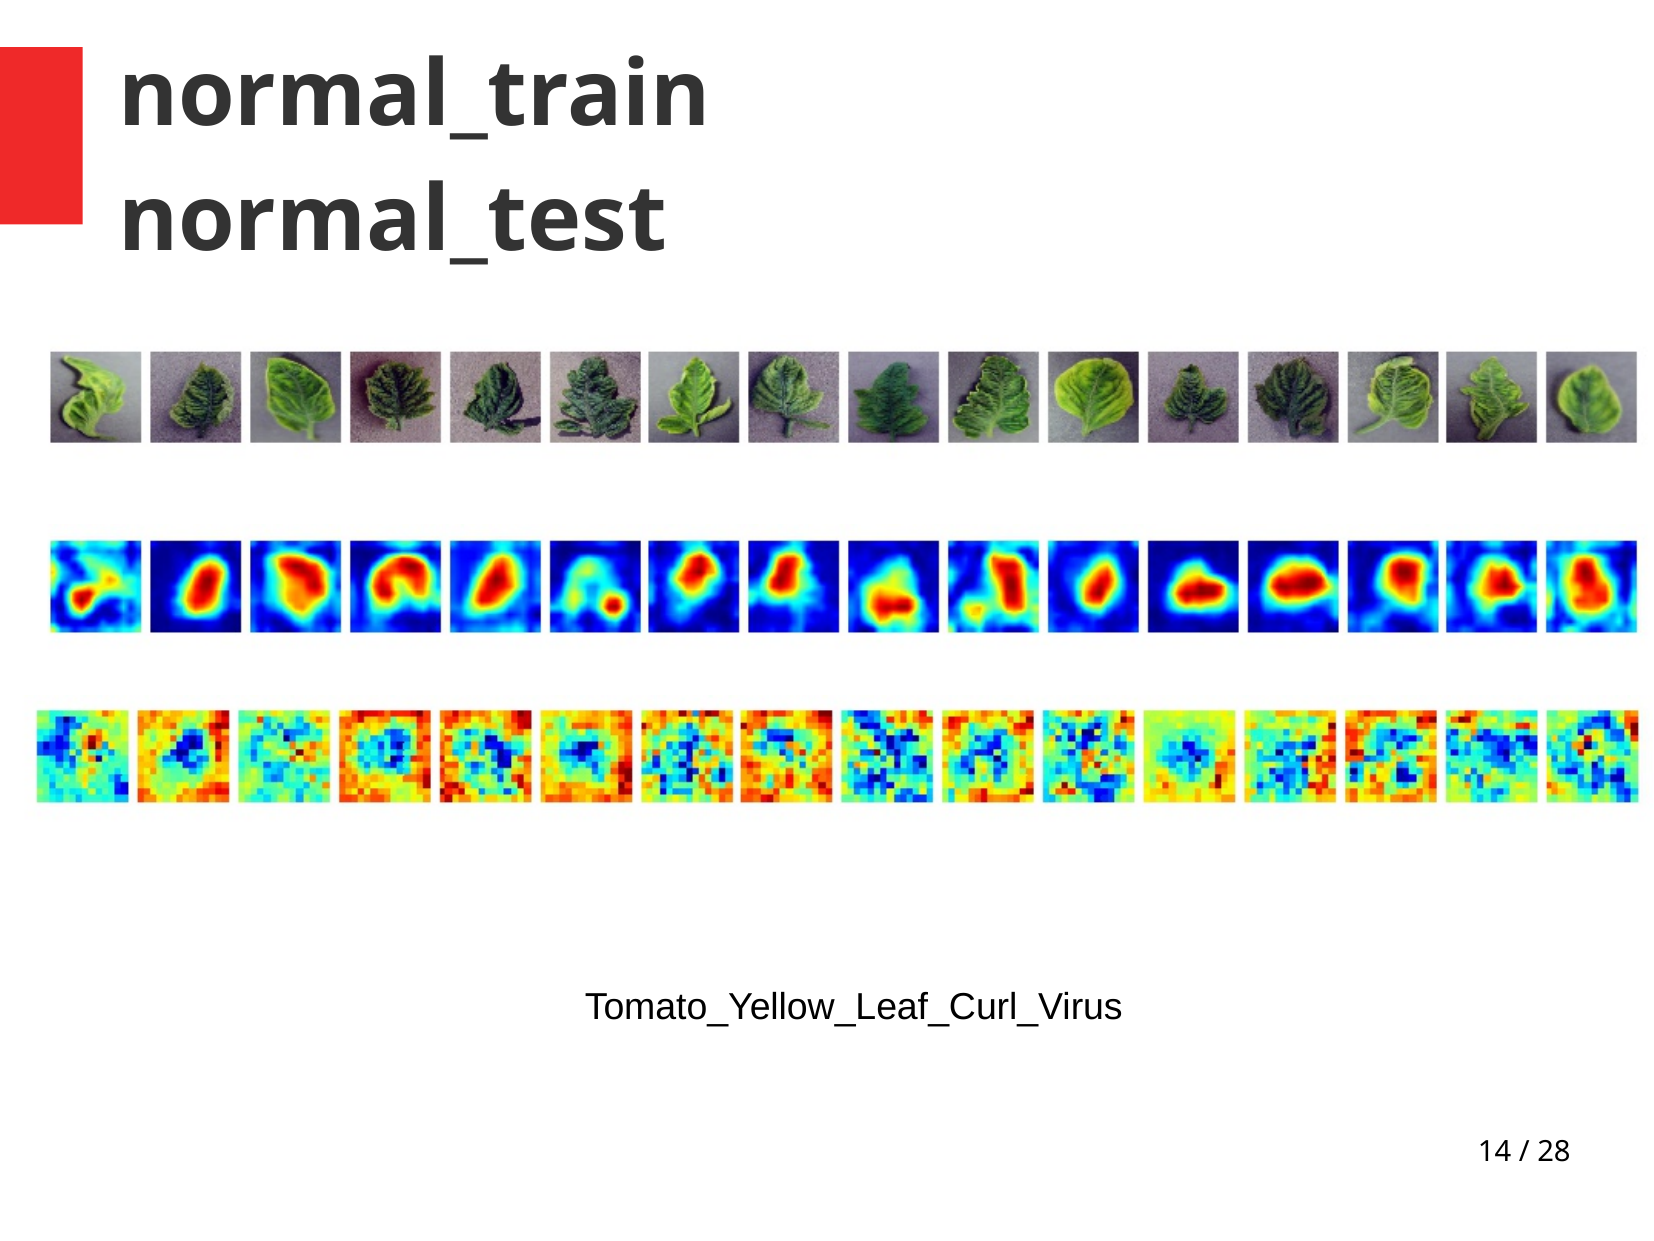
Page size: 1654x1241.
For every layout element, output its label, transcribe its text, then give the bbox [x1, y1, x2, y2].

picture [0, 695, 1654, 841]
text_box Tomato_Yellow_Leaf_Curl_Virus [570, 978, 1138, 1036]
picture [0, 524, 1654, 670]
title normal_train normal_test [118, 45, 1571, 260]
picture [0, 335, 1654, 481]
